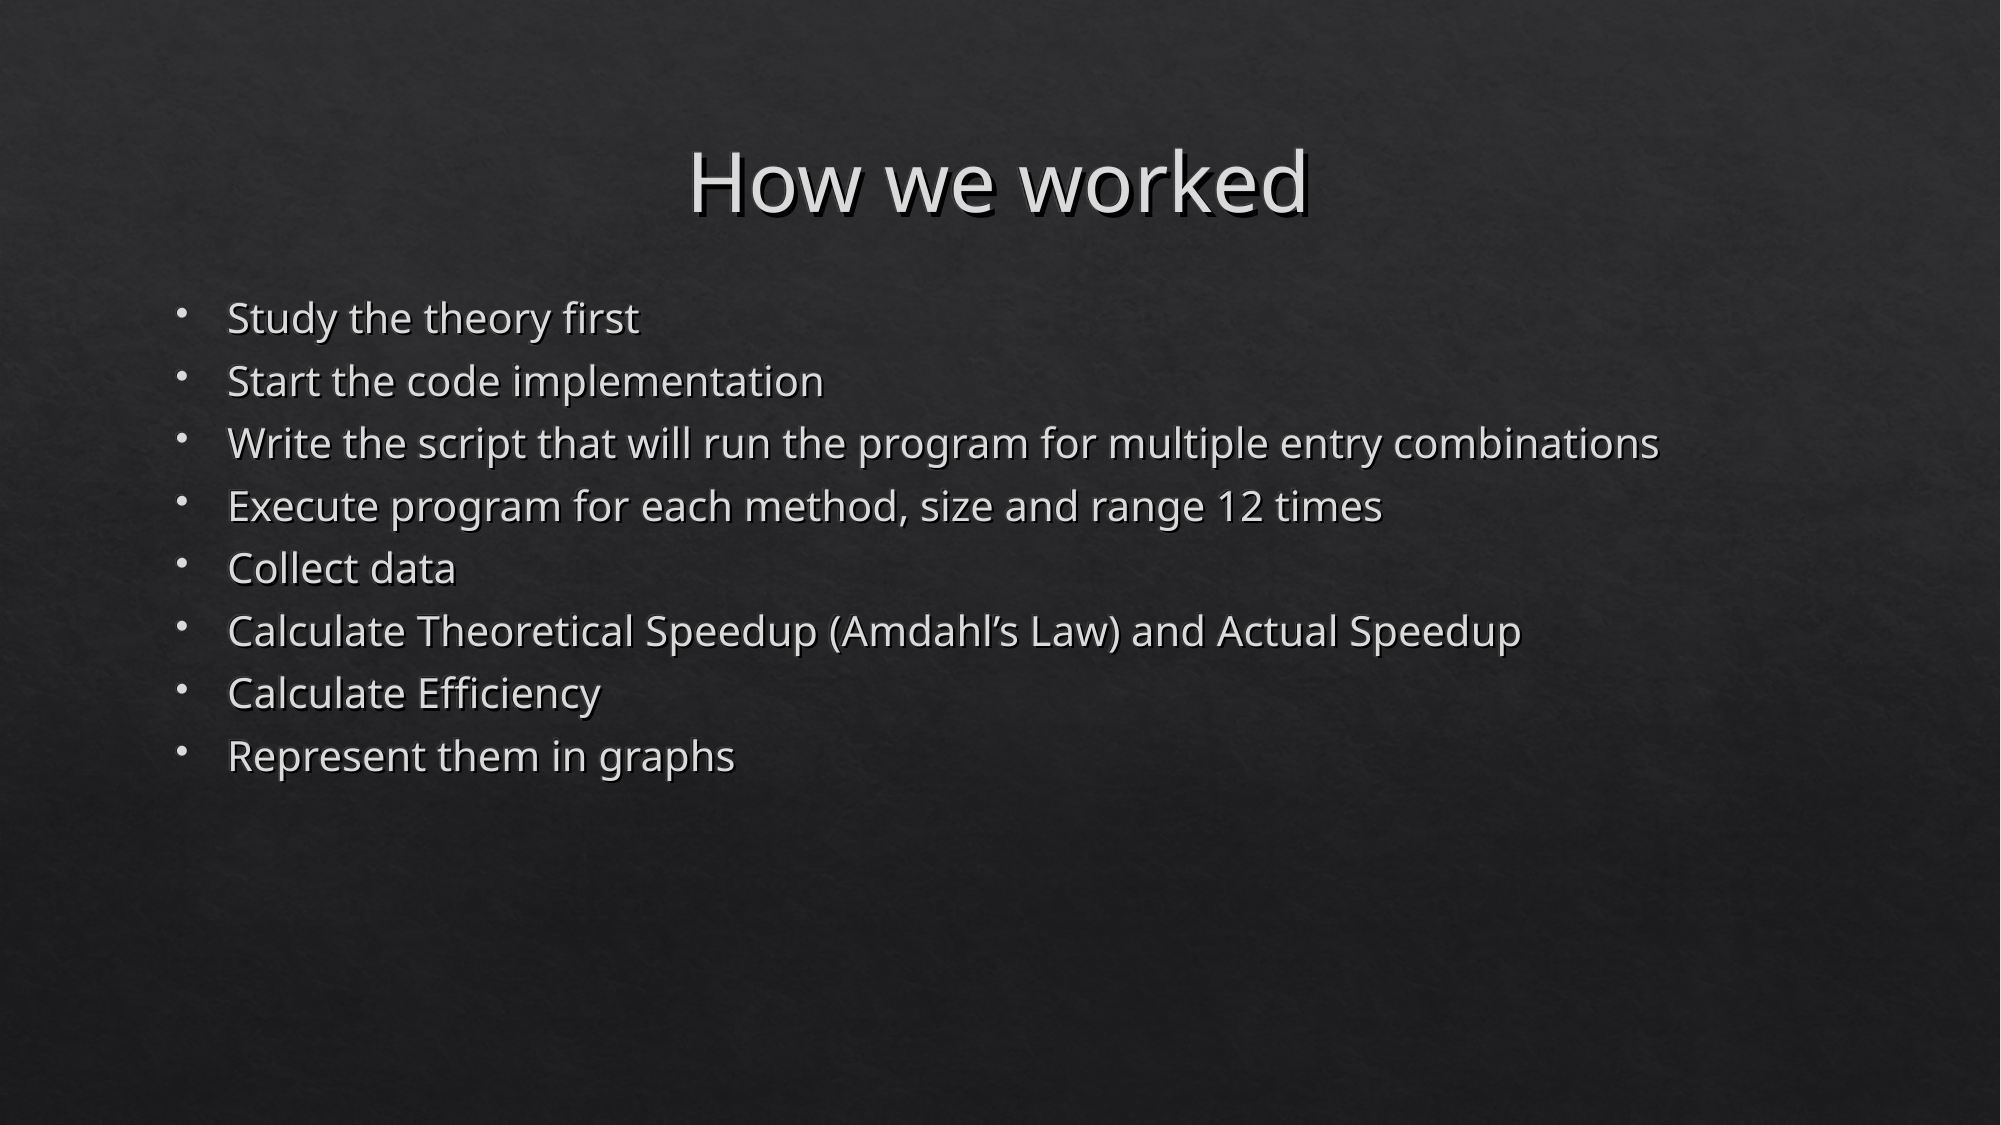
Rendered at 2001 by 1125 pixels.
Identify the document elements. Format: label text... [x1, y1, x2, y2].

title How we worked [149, 99, 1849, 260]
list Study the theory first Start the code implementation Write the script that will run the program for multiple entry combinations Execute program for each method, size and range 12 times Collect data Calculate Theoretical Speedup (Amdahl’s Law) and Actual Speedup Calculate Efficiency Represent them in graphs [149, 284, 1849, 950]
